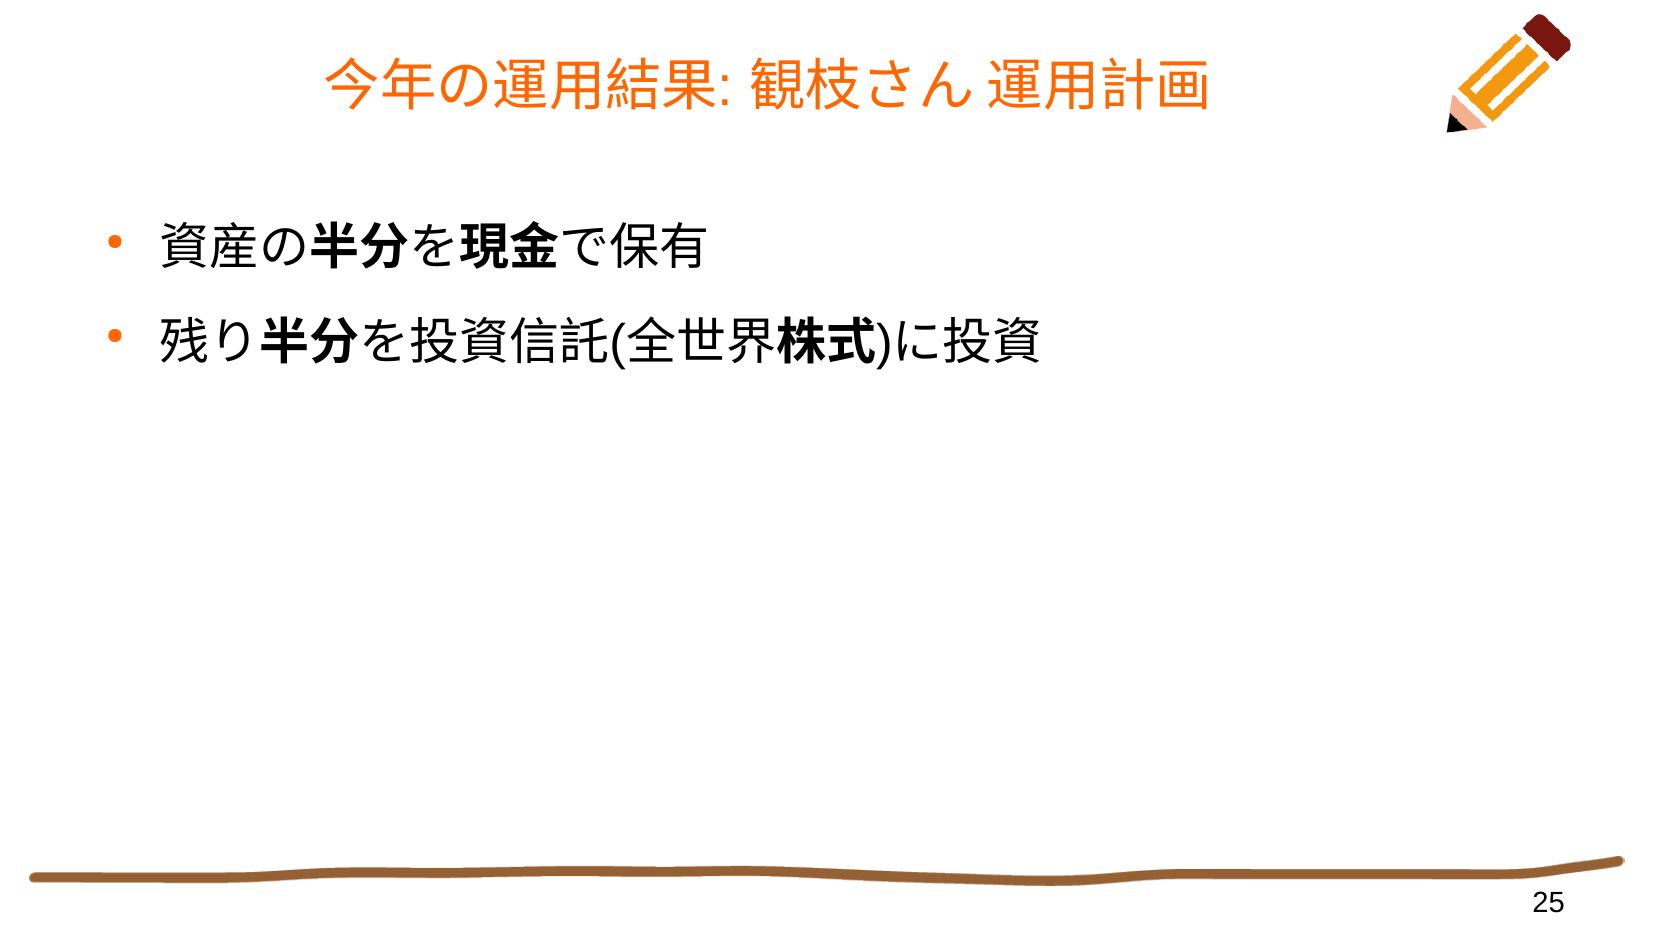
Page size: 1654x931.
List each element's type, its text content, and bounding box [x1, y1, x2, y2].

picture [29, 856, 1625, 886]
list 資産の半分を現金で保有 残り半分を投資信託(全世界株式)に投資 [88, 206, 1576, 857]
title 今年の運用結果: 観枝さん 運用計画 [88, 29, 1447, 133]
picture [1446, 14, 1571, 133]
